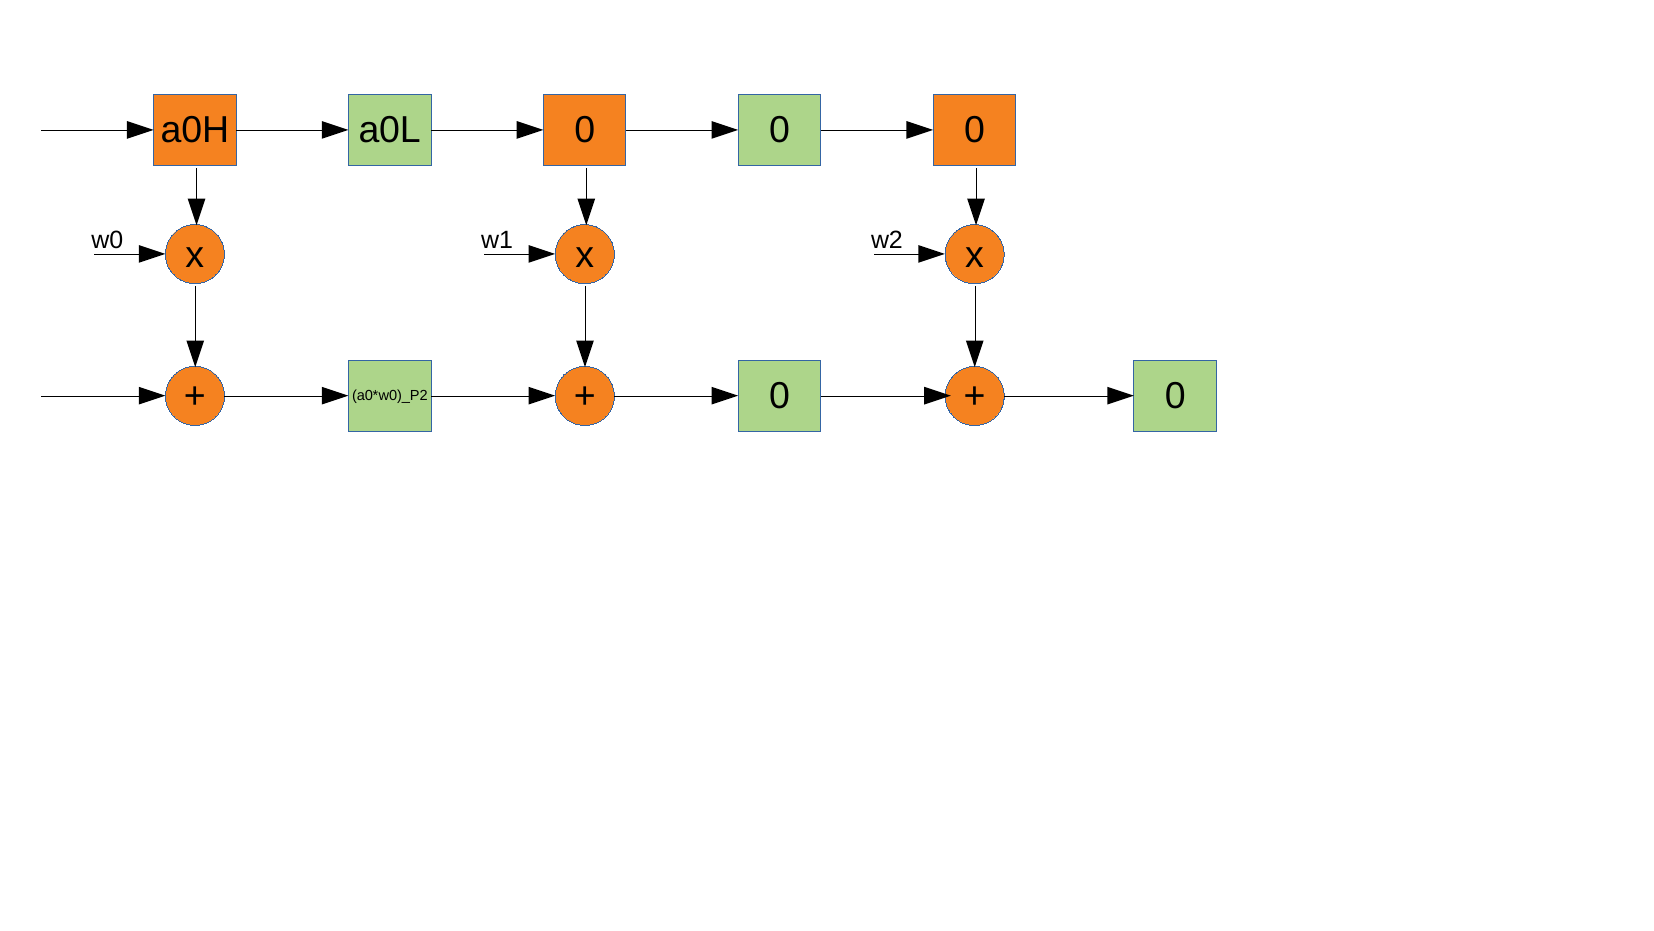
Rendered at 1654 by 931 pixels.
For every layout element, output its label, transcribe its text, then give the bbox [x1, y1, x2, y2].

text_box 0 [1133, 360, 1217, 432]
text_box 0 [738, 94, 821, 166]
text_box 0 [738, 360, 821, 432]
text_box 0 [933, 94, 1016, 166]
text_box w1 [466, 218, 529, 262]
text_box x [945, 224, 1005, 284]
text_box a0H [153, 94, 237, 166]
text_box 0 [543, 94, 626, 166]
text_box x [165, 224, 225, 284]
text_box w0 [76, 218, 139, 262]
text_box x [555, 224, 615, 284]
text_box + [945, 366, 1005, 426]
text_box a0L [348, 94, 432, 166]
text_box w2 [856, 218, 918, 262]
text_box + [165, 366, 225, 426]
text_box + [555, 366, 615, 426]
text_box (a0*w0)_P2 [348, 360, 432, 432]
